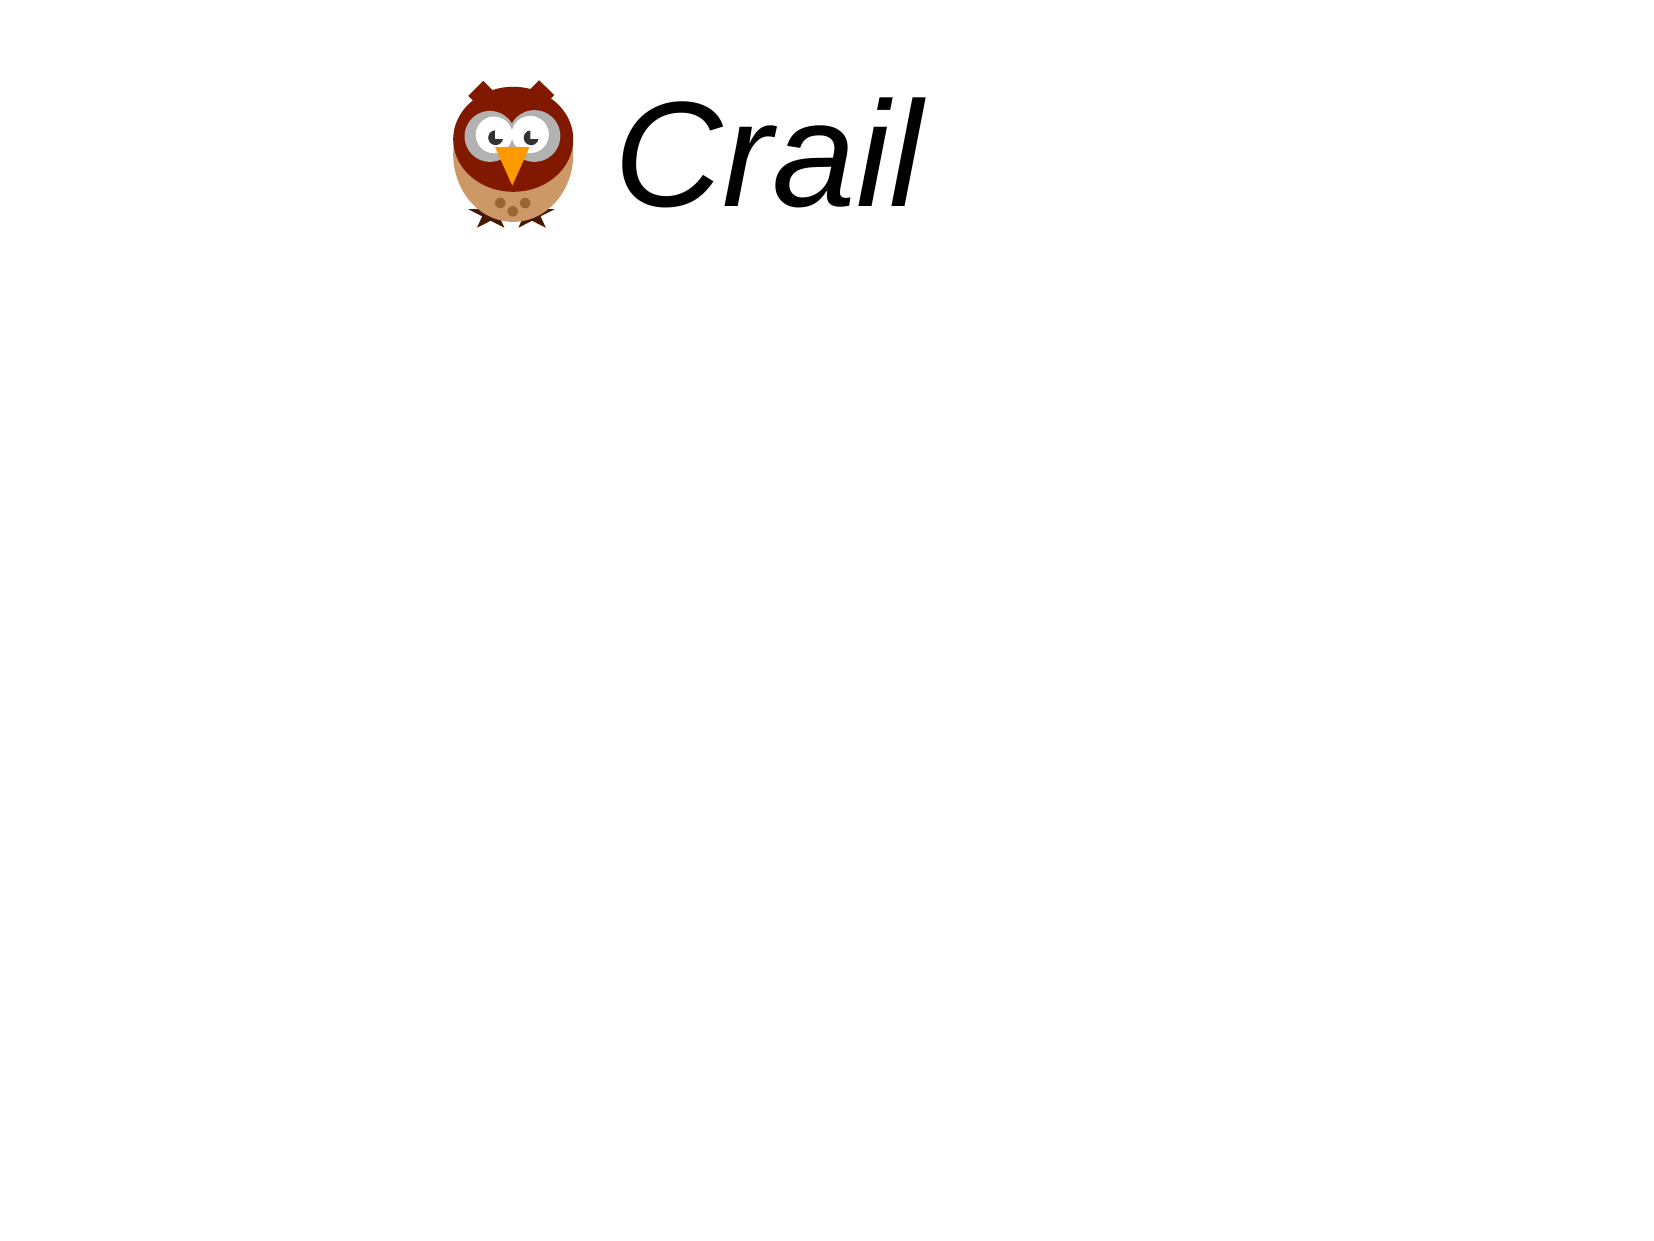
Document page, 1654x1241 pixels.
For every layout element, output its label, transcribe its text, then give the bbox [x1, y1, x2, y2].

text_box [453, 80, 574, 228]
text_box Crail [600, 70, 946, 239]
